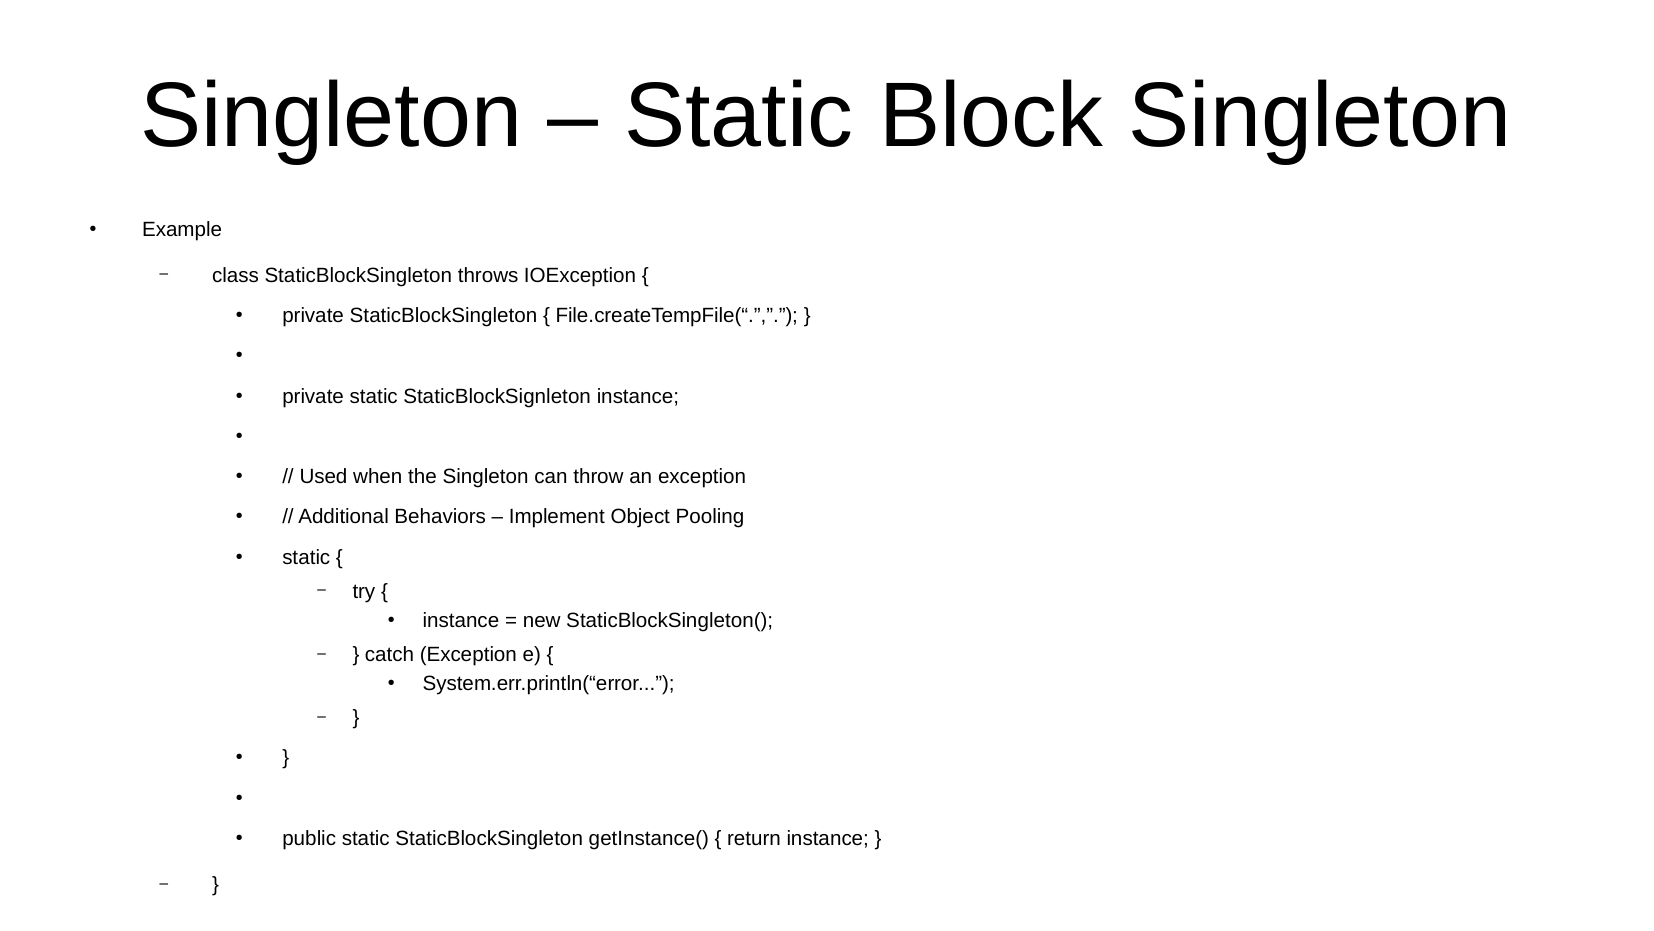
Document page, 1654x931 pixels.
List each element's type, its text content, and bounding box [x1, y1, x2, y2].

list Example class StaticBlockSingleton throws IOException { private StaticBlockSingleton { File.createTempFile(“.”,”.”); } private static StaticBlockSignleton instance; // Used when the Singleton can throw an exception // Additional Behaviors – Implement Object Pooling static { try { instance = new StaticBlockSingleton(); } catch (Exception e) { System.err.println(“error...”); } } public static StaticBlockSingleton getInstance() { return instance; } } [71, 217, 1636, 901]
title Singleton – Static Block Singleton [82, 37, 1571, 193]
